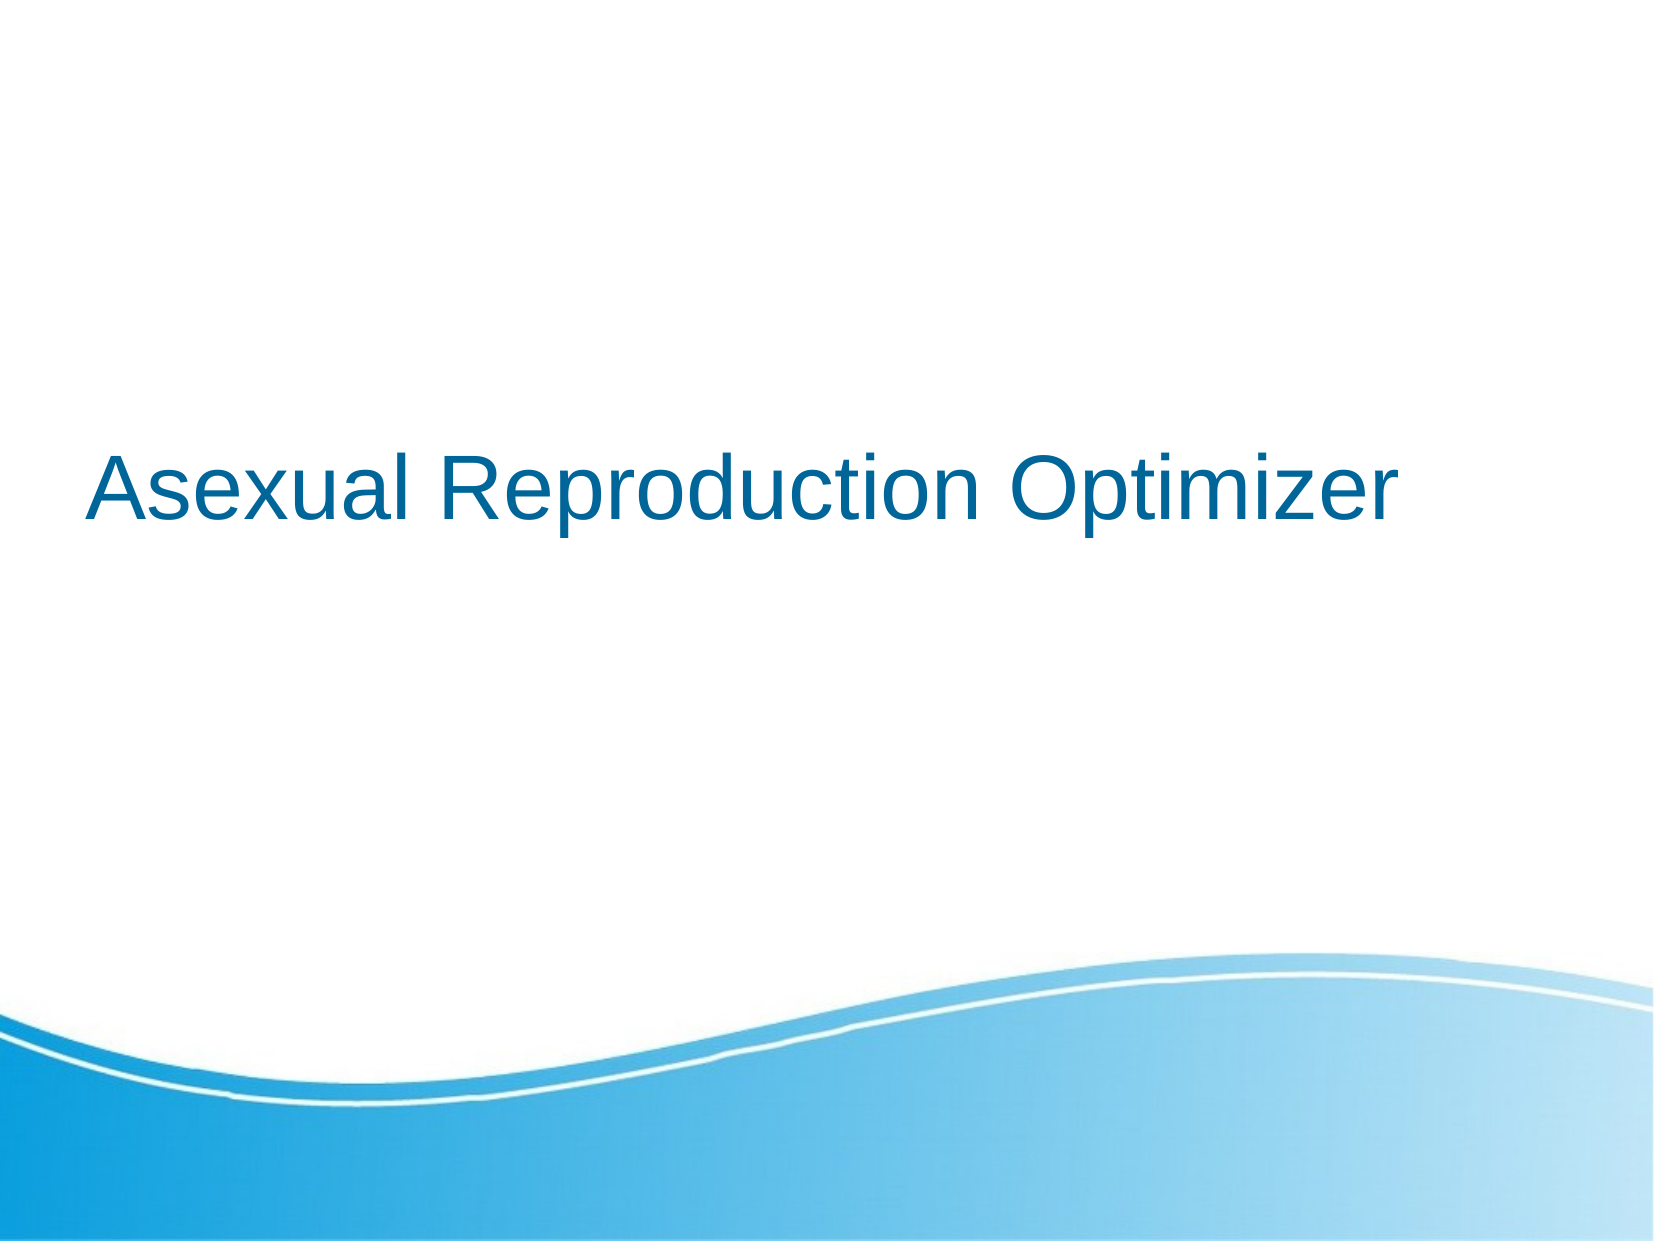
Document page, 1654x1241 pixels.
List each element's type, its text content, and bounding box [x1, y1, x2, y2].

picture [0, 952, 1654, 1241]
title Asexual Reproduction Optimizer [0, 384, 1489, 592]
